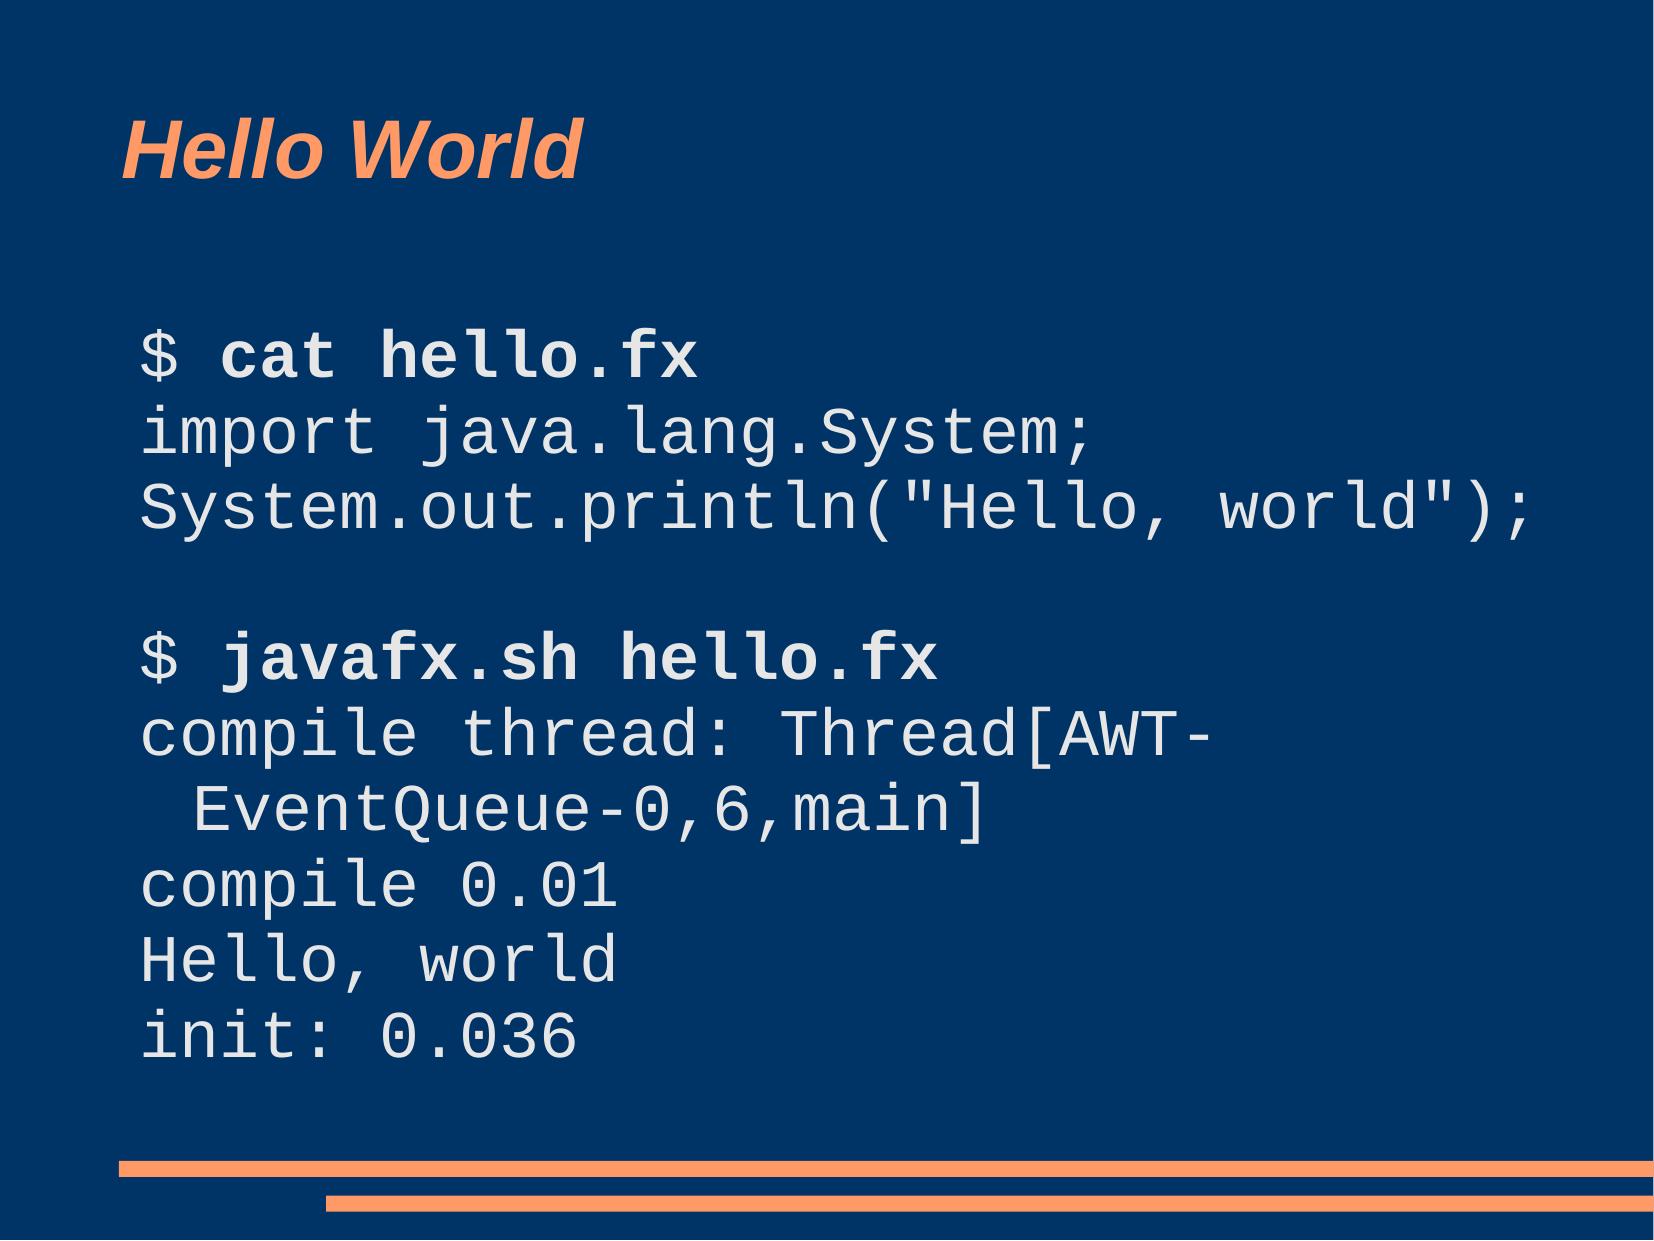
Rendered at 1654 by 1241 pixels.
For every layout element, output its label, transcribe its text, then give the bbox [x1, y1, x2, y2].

title Hello World [121, 46, 1534, 254]
list $ cat hello.fx import java.lang.System; System.out.println("Hello, world"); $ javafx.sh hello.fx compile thread: Thread[AWT-EventQueue-0,6,main] compile 0.01 Hello, world init: 0.036 [121, 322, 1561, 1133]
